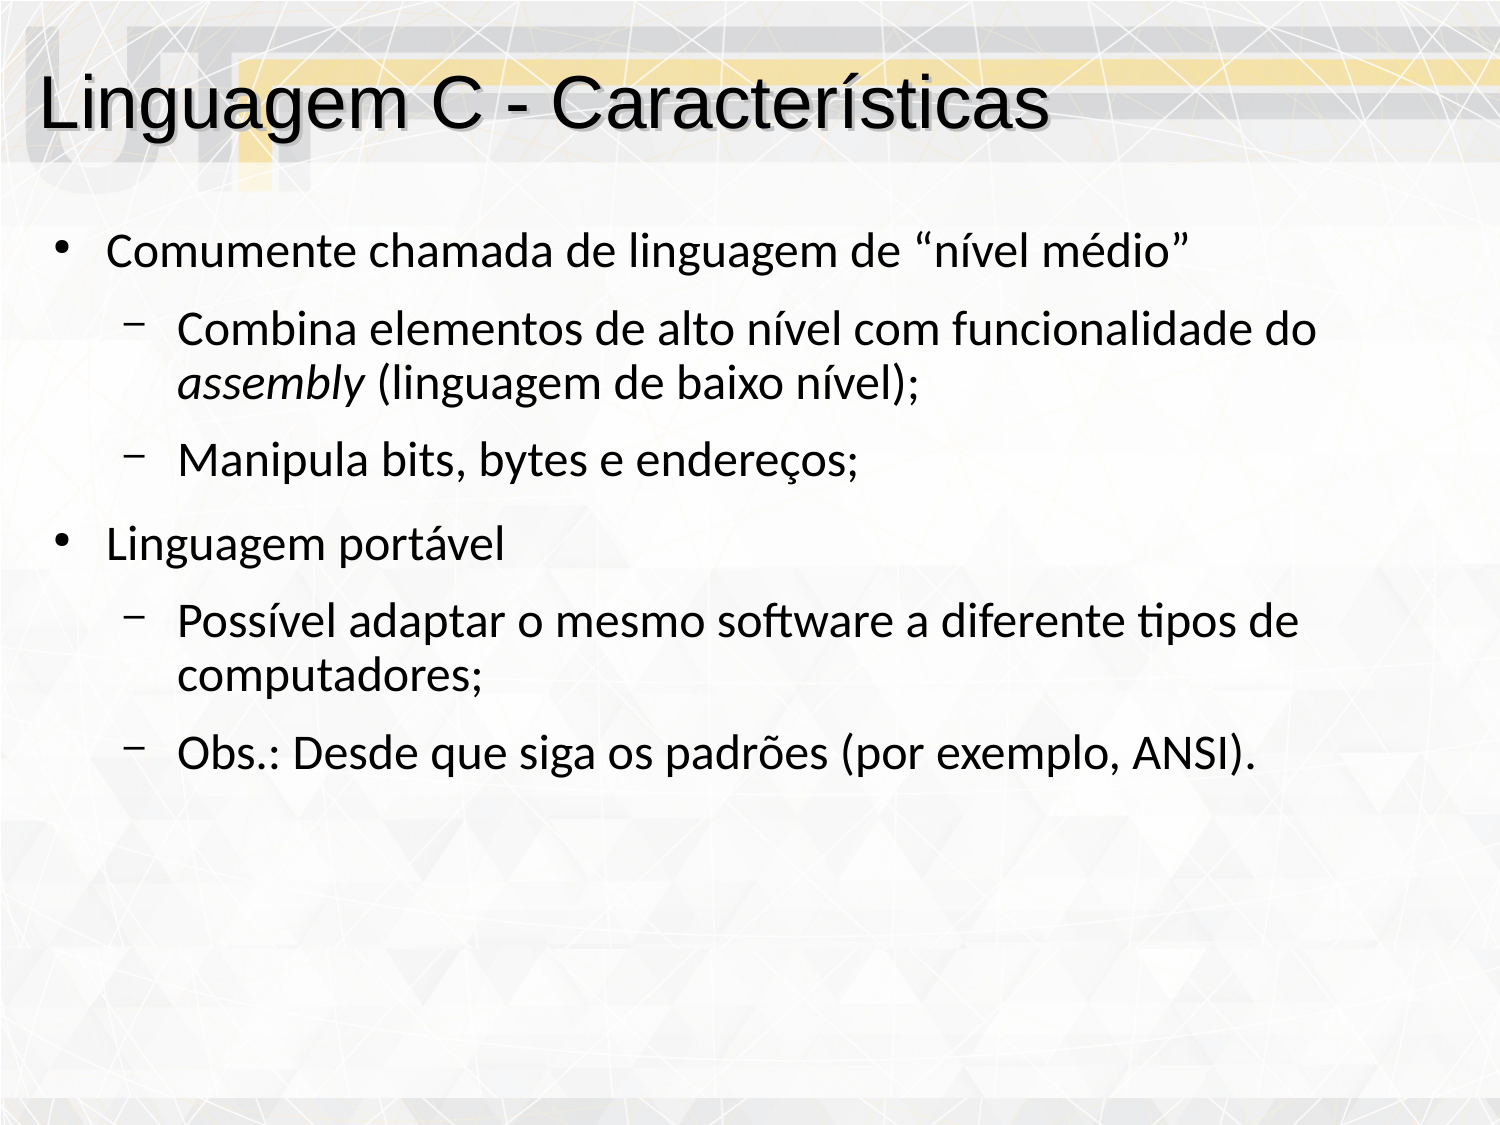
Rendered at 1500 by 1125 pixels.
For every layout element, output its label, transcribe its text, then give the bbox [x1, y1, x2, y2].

list Comumente chamada de linguagem de “nível médio” Combina elementos de alto nível com funcionalidade do assembly (linguagem de baixo nível); Manipula bits, bytes e endereços; Linguagem portável Possível adaptar o mesmo software a diferente tipos de computadores; Obs.: Desde que siga os padrões (por exemplo, ANSI). [35, 224, 1477, 1087]
title Linguagem C - Características [23, 18, 1489, 178]
